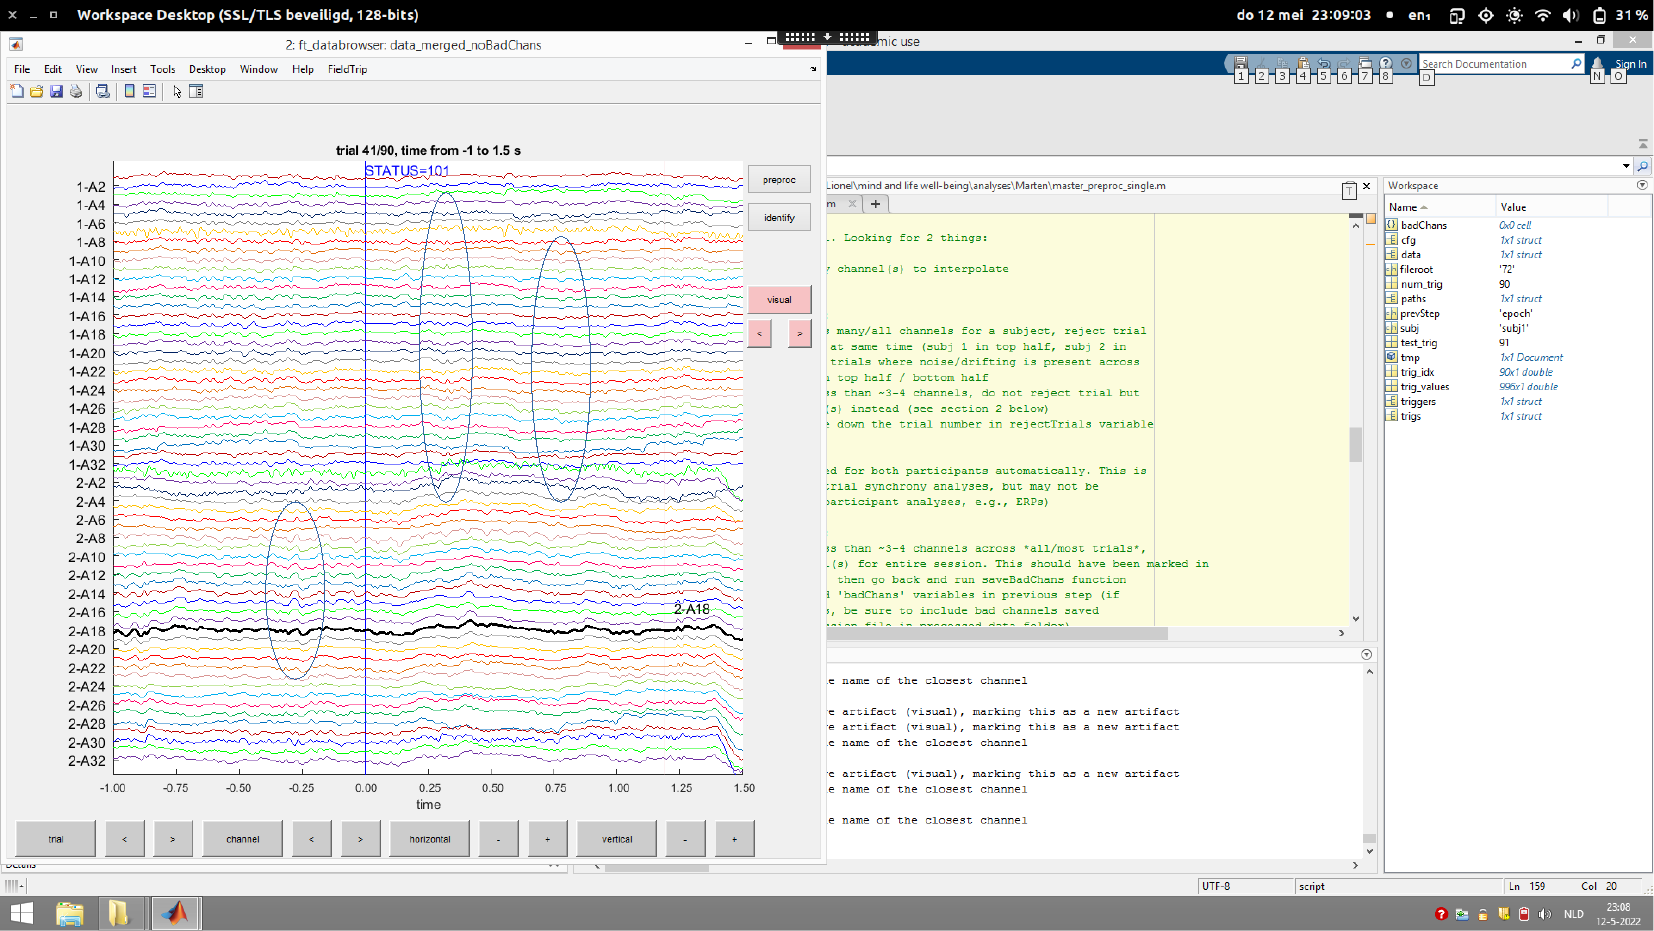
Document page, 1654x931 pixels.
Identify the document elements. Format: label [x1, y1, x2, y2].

text_box [419, 192, 473, 503]
picture [0, 0, 1654, 931]
text_box [531, 236, 591, 503]
text_box [265, 501, 325, 680]
